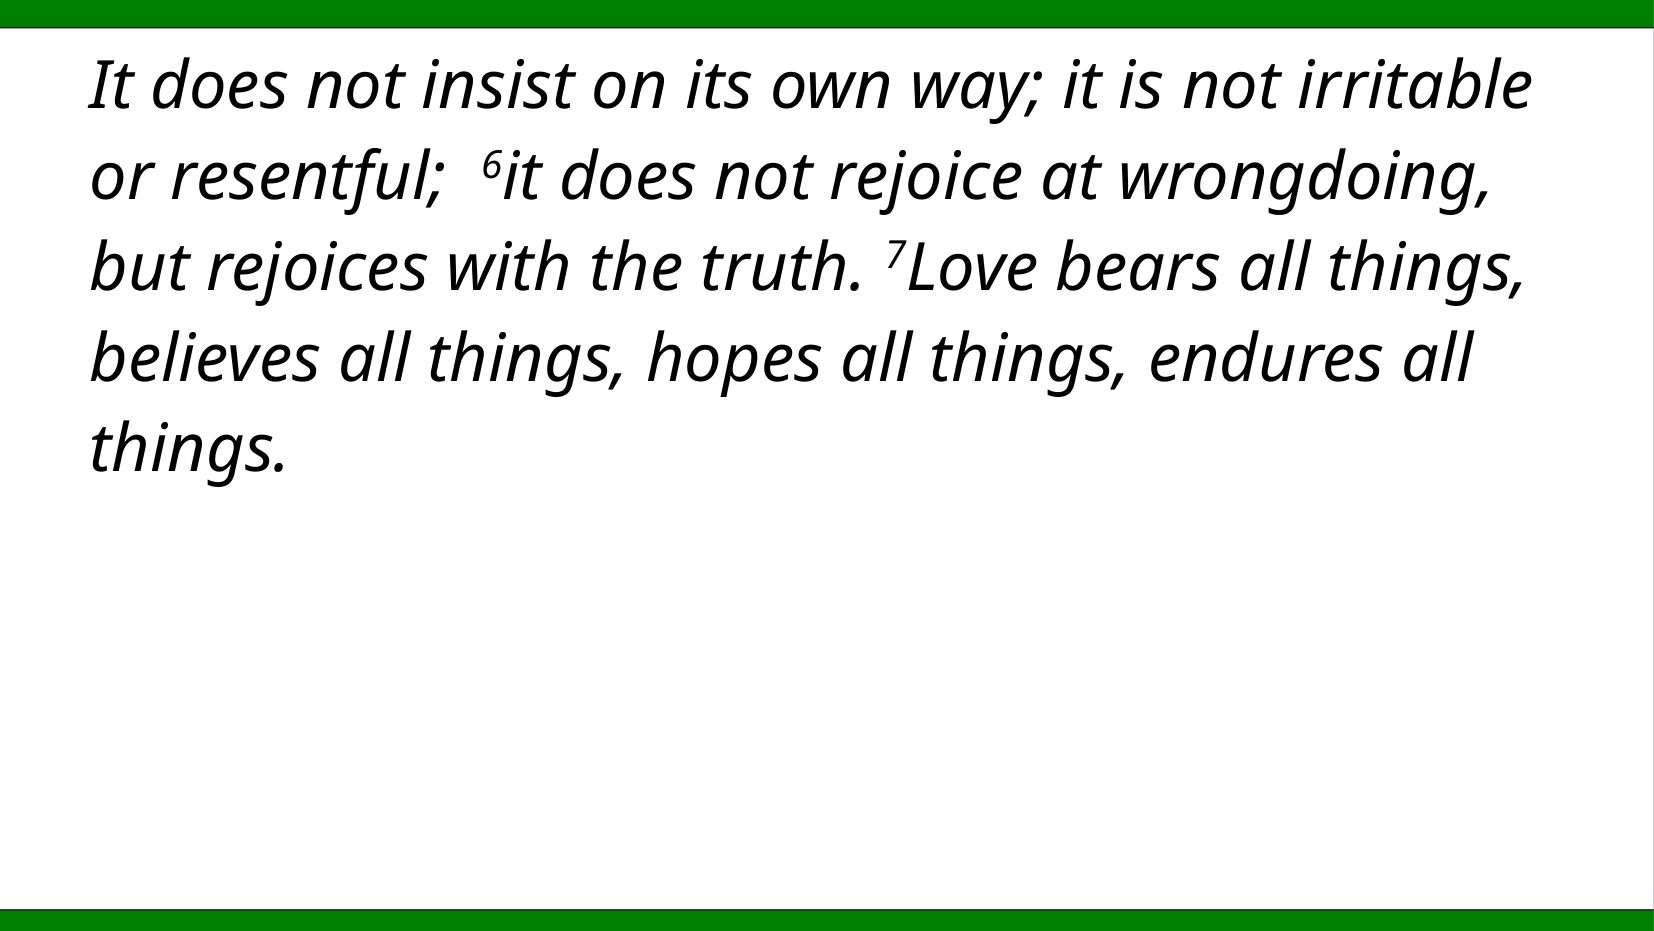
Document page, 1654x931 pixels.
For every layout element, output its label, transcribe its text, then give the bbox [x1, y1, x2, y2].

picture [0, 0, 1654, 931]
text_box It does not insist on its own way; it is not irritable or resentful; 6it does not rejoice at wrongdoing, but rejoices with the truth. 7Love bears all things, believes all things, hopes all things, endures all things. [75, 30, 1606, 489]
